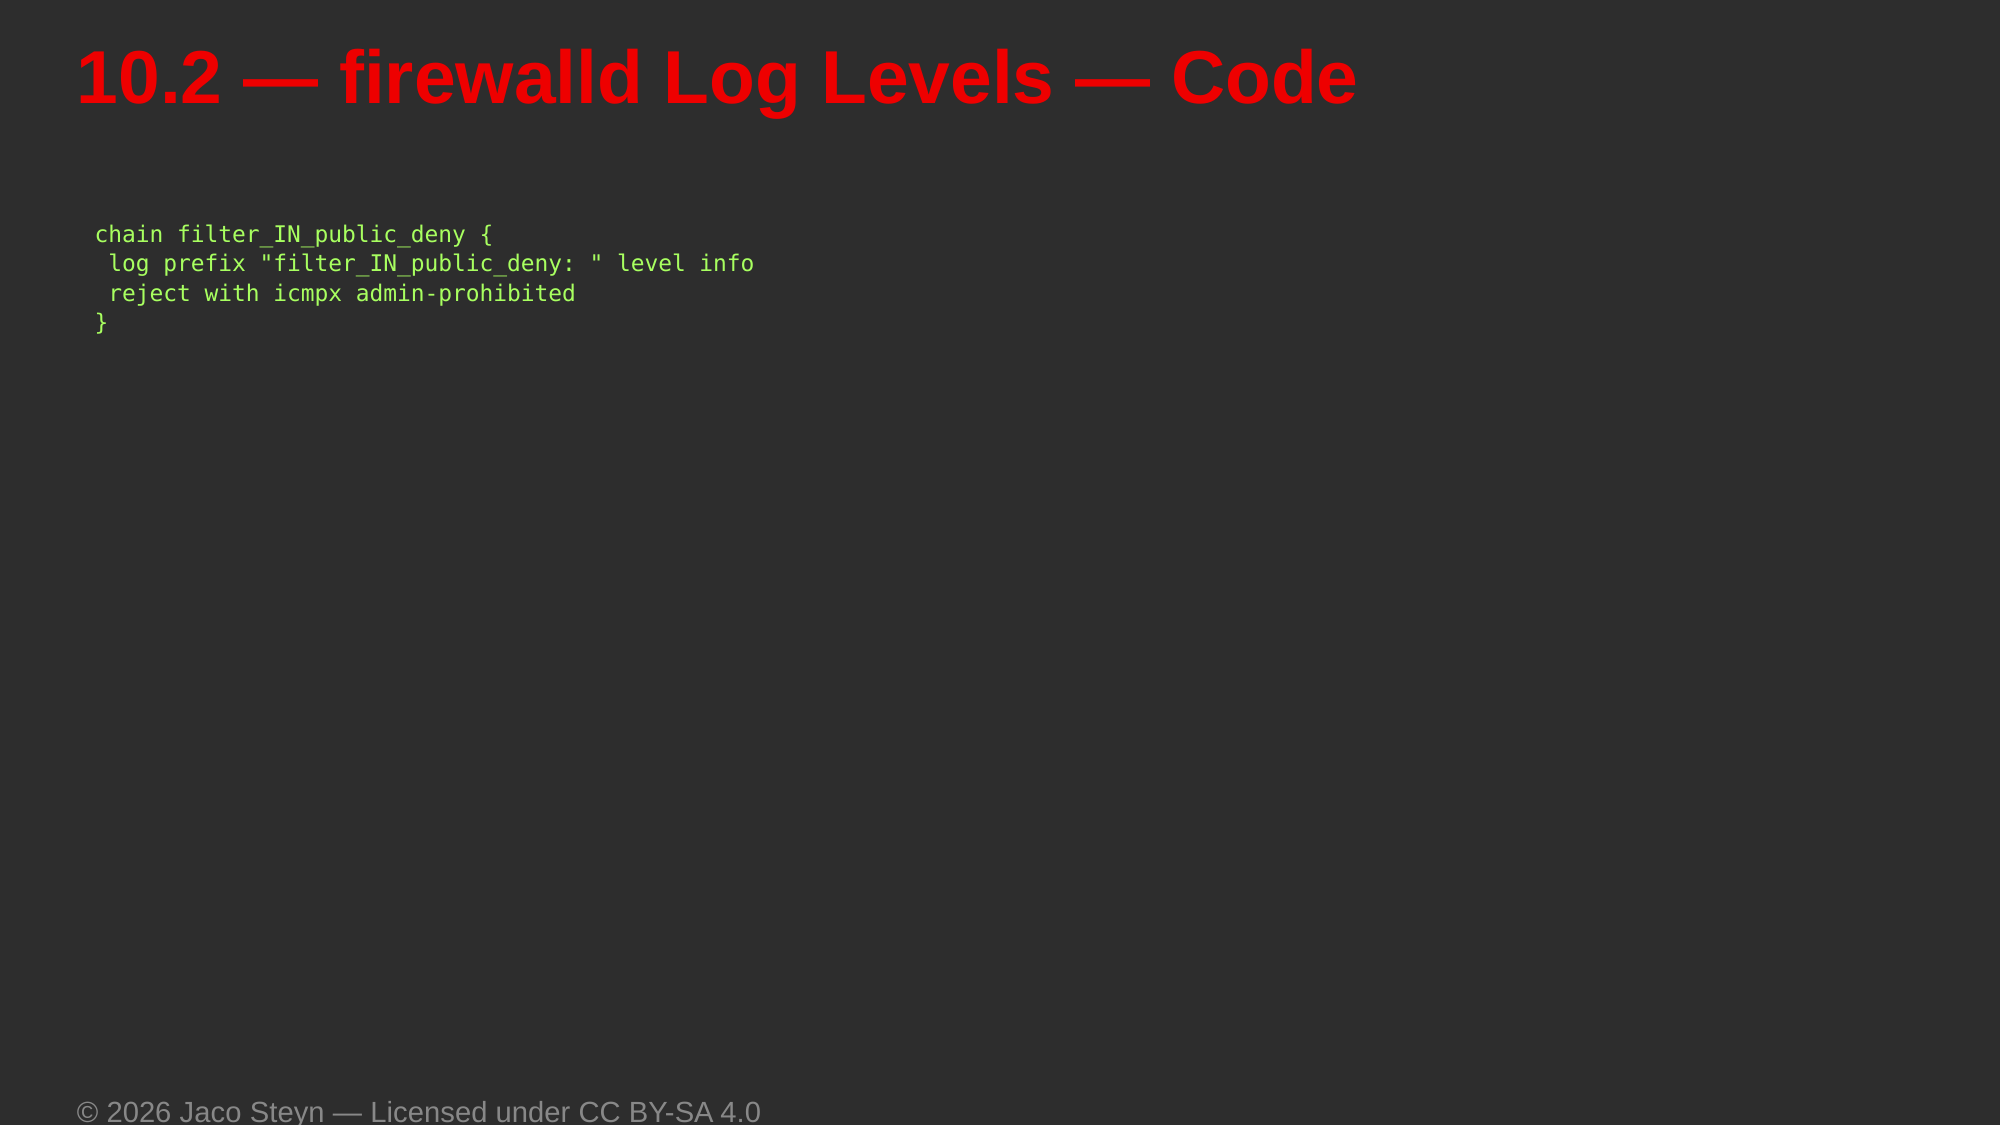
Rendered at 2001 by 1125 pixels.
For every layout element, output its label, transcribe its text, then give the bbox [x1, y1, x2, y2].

text_box 10.2 — firewalld Log Levels — Code [59, 23, 1942, 178]
text_box © 2026 Jaco Steyn — Licensed under CC BY-SA 4.0 [59, 1083, 1942, 1120]
text_box chain filter_IN_public_deny { log prefix "filter_IN_public_deny: " level info reject with icmpx admin-prohibited } [59, 194, 1942, 1052]
